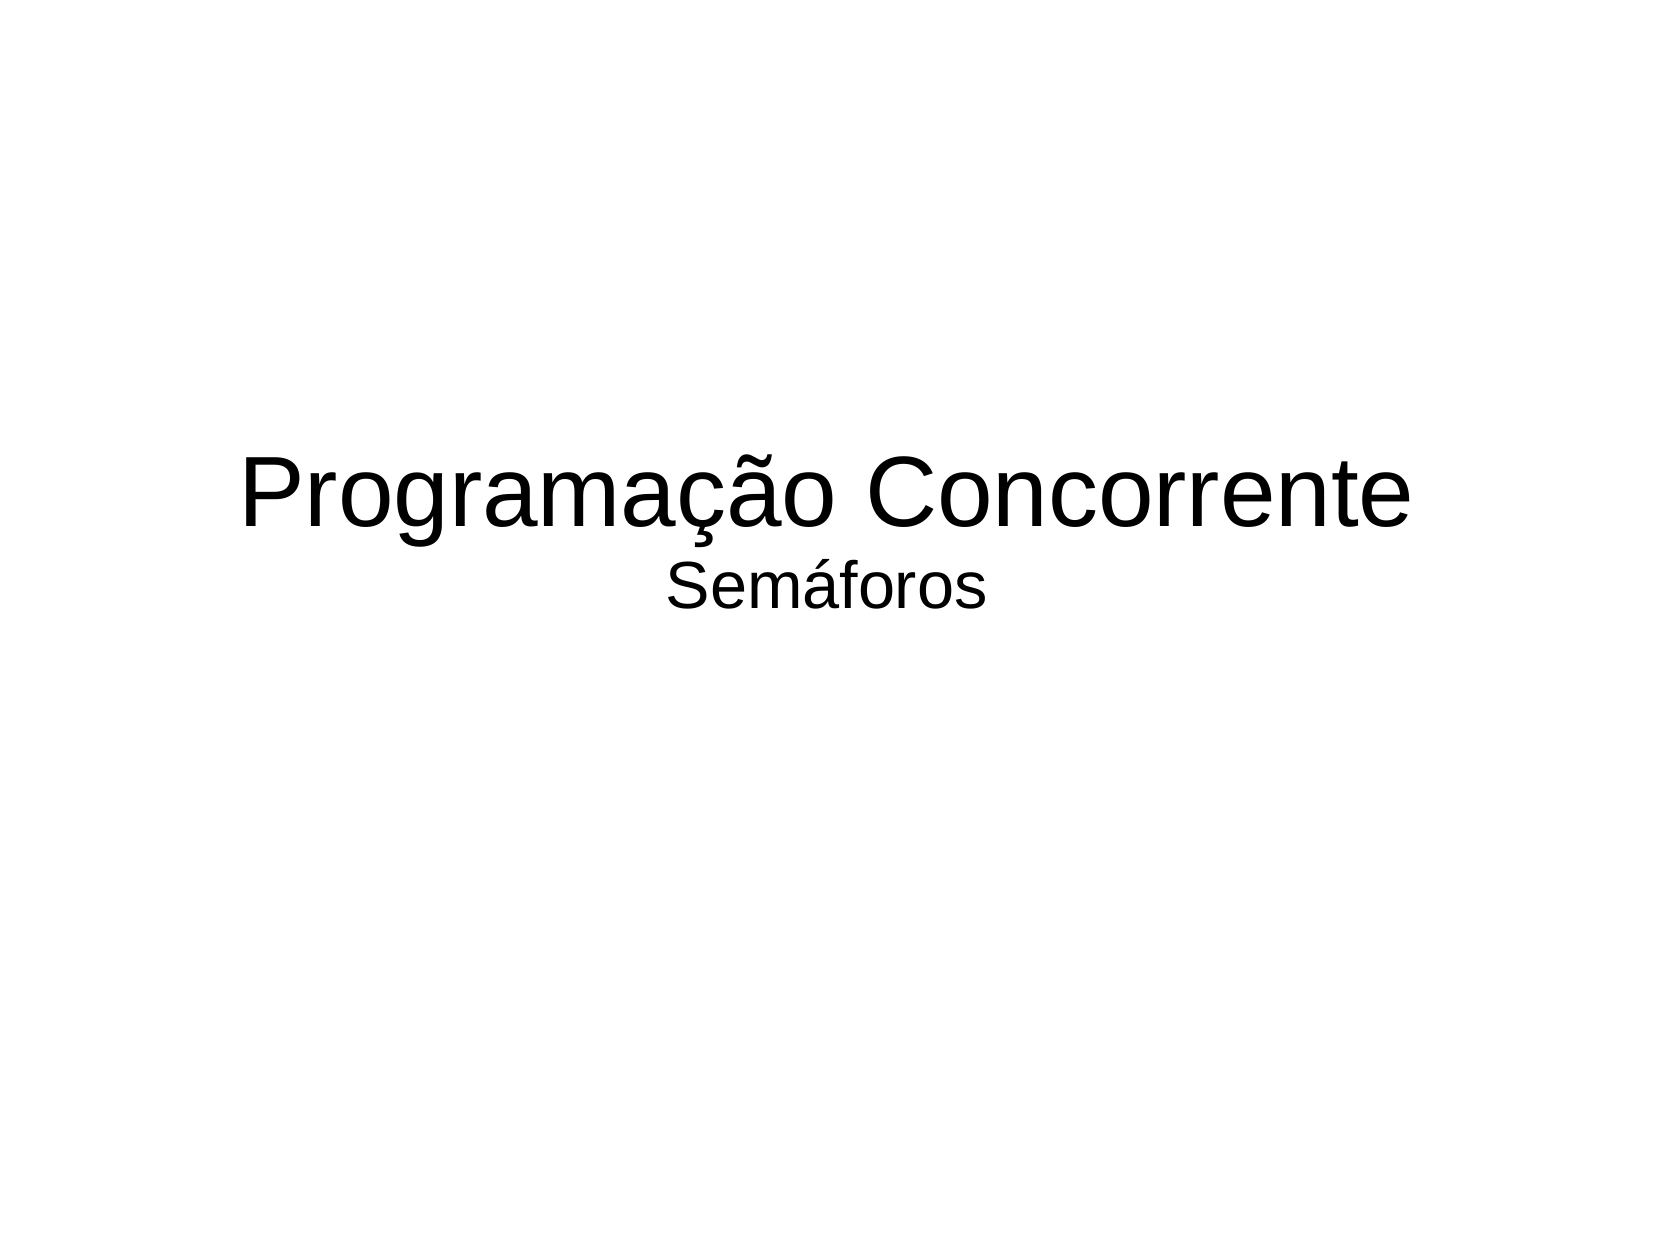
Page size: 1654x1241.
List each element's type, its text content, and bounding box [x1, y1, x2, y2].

subtitle Programação Concorrente Semáforos [82, 49, 1571, 1010]
